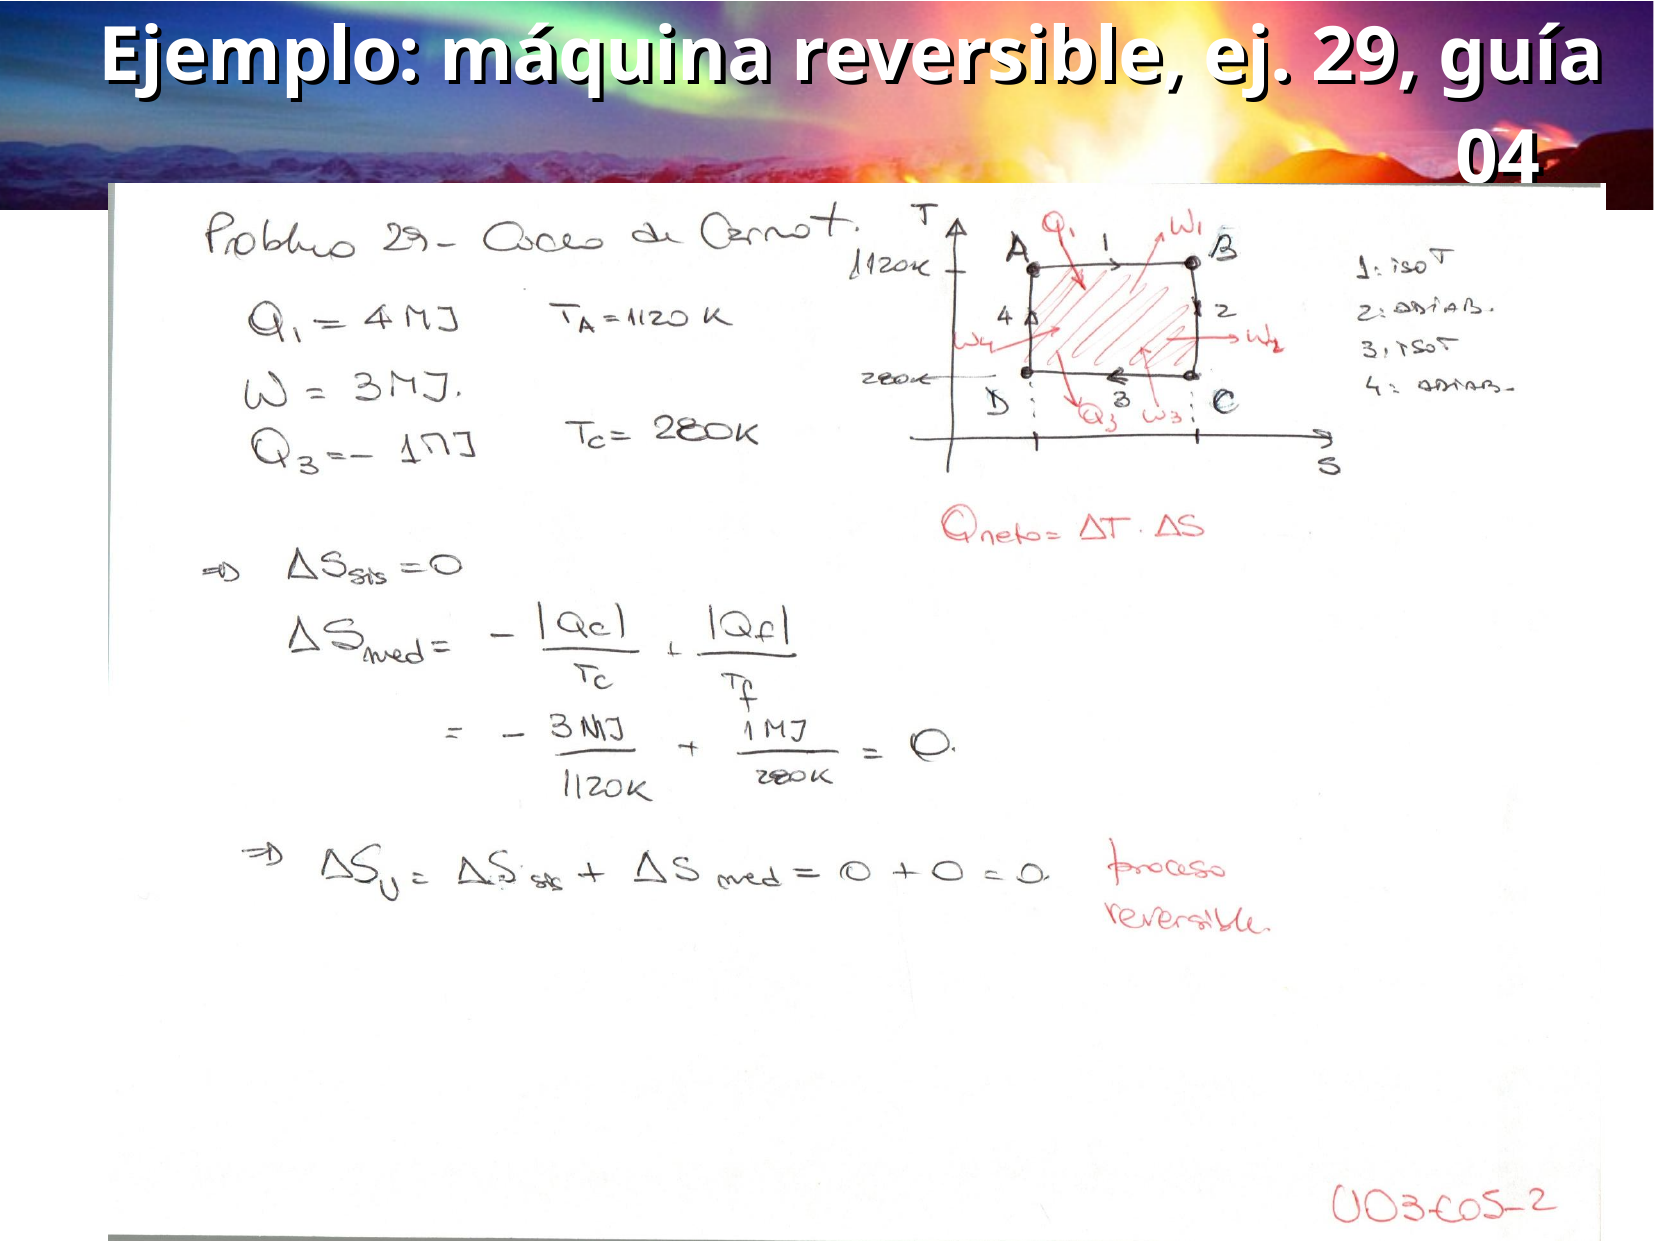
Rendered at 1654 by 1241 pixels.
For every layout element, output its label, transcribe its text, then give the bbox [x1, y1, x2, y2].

picture [0, 1, 1654, 1241]
title Ejemplo: máquina reversible, ej. 29, guía 04 [45, 15, 1606, 191]
